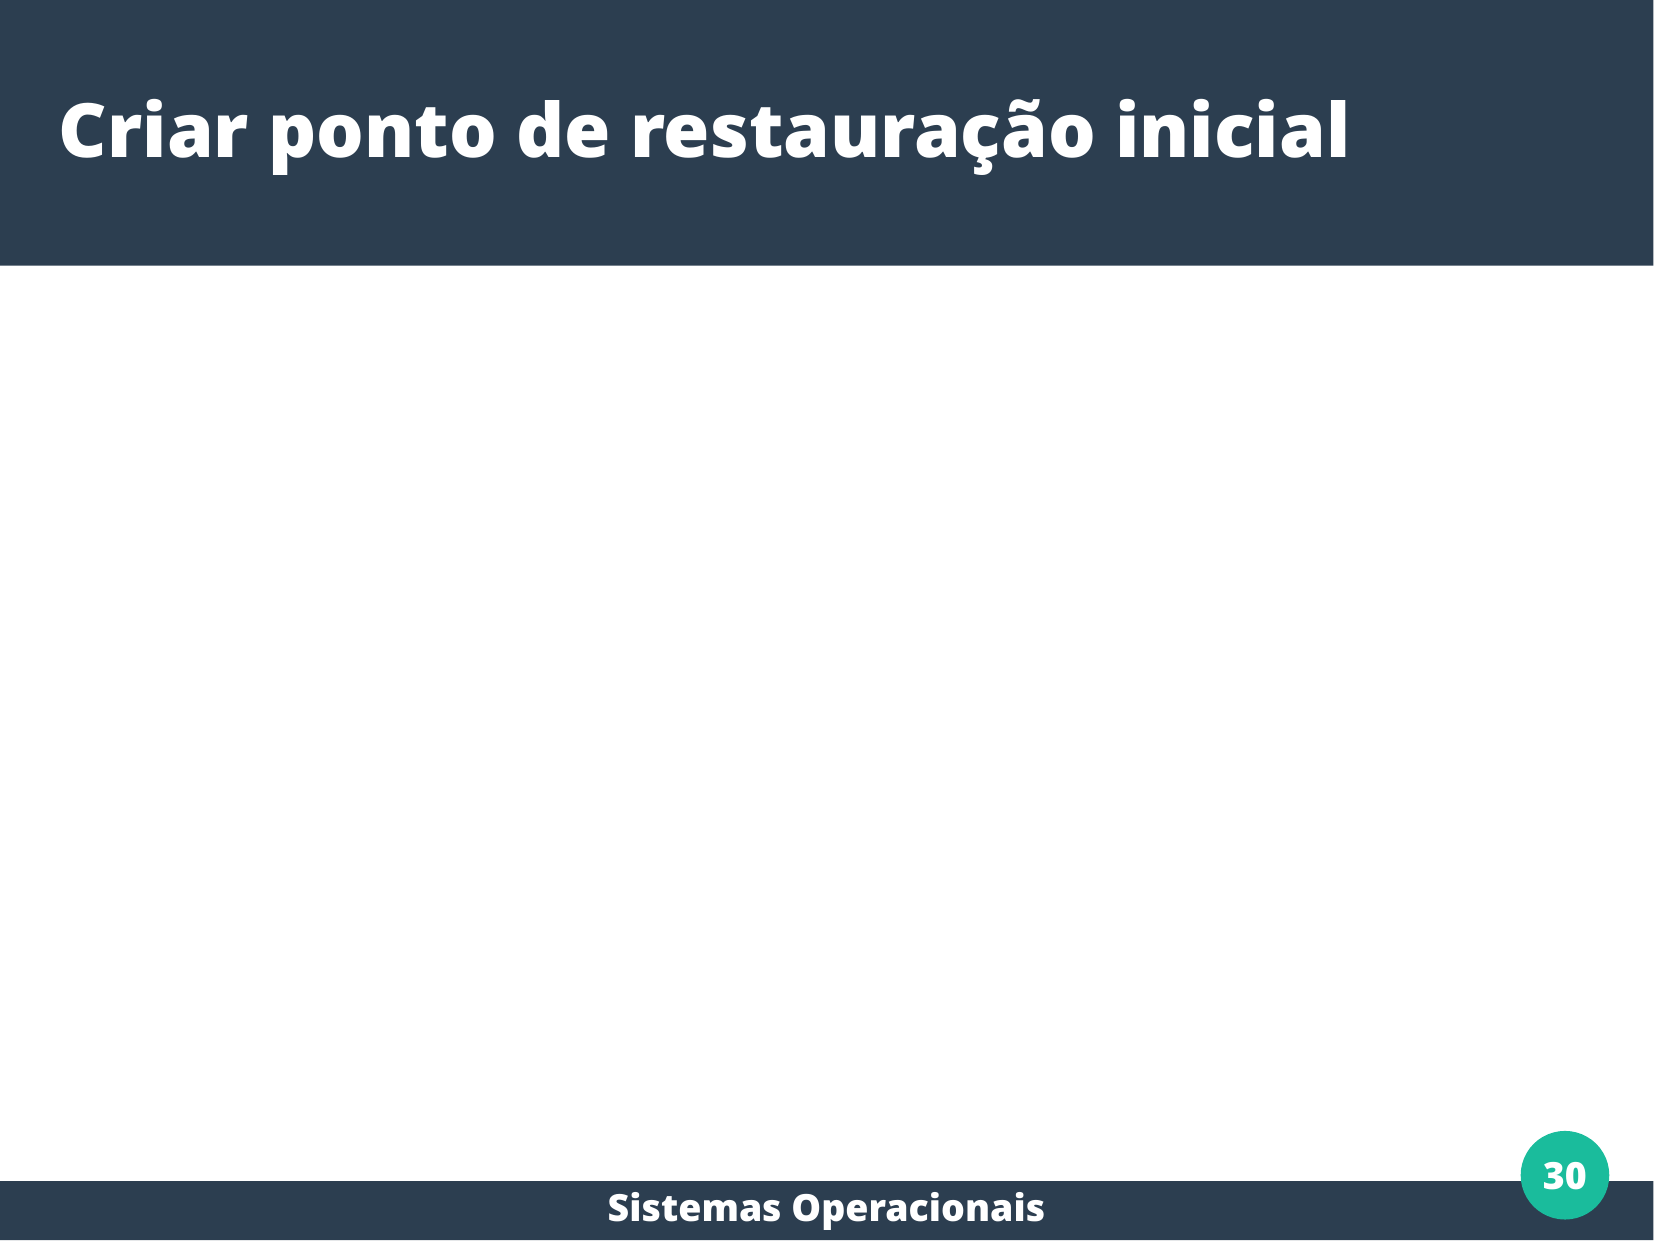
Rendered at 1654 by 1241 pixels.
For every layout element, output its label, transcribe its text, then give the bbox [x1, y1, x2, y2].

title Criar ponto de restauração inicial [59, 49, 1595, 207]
